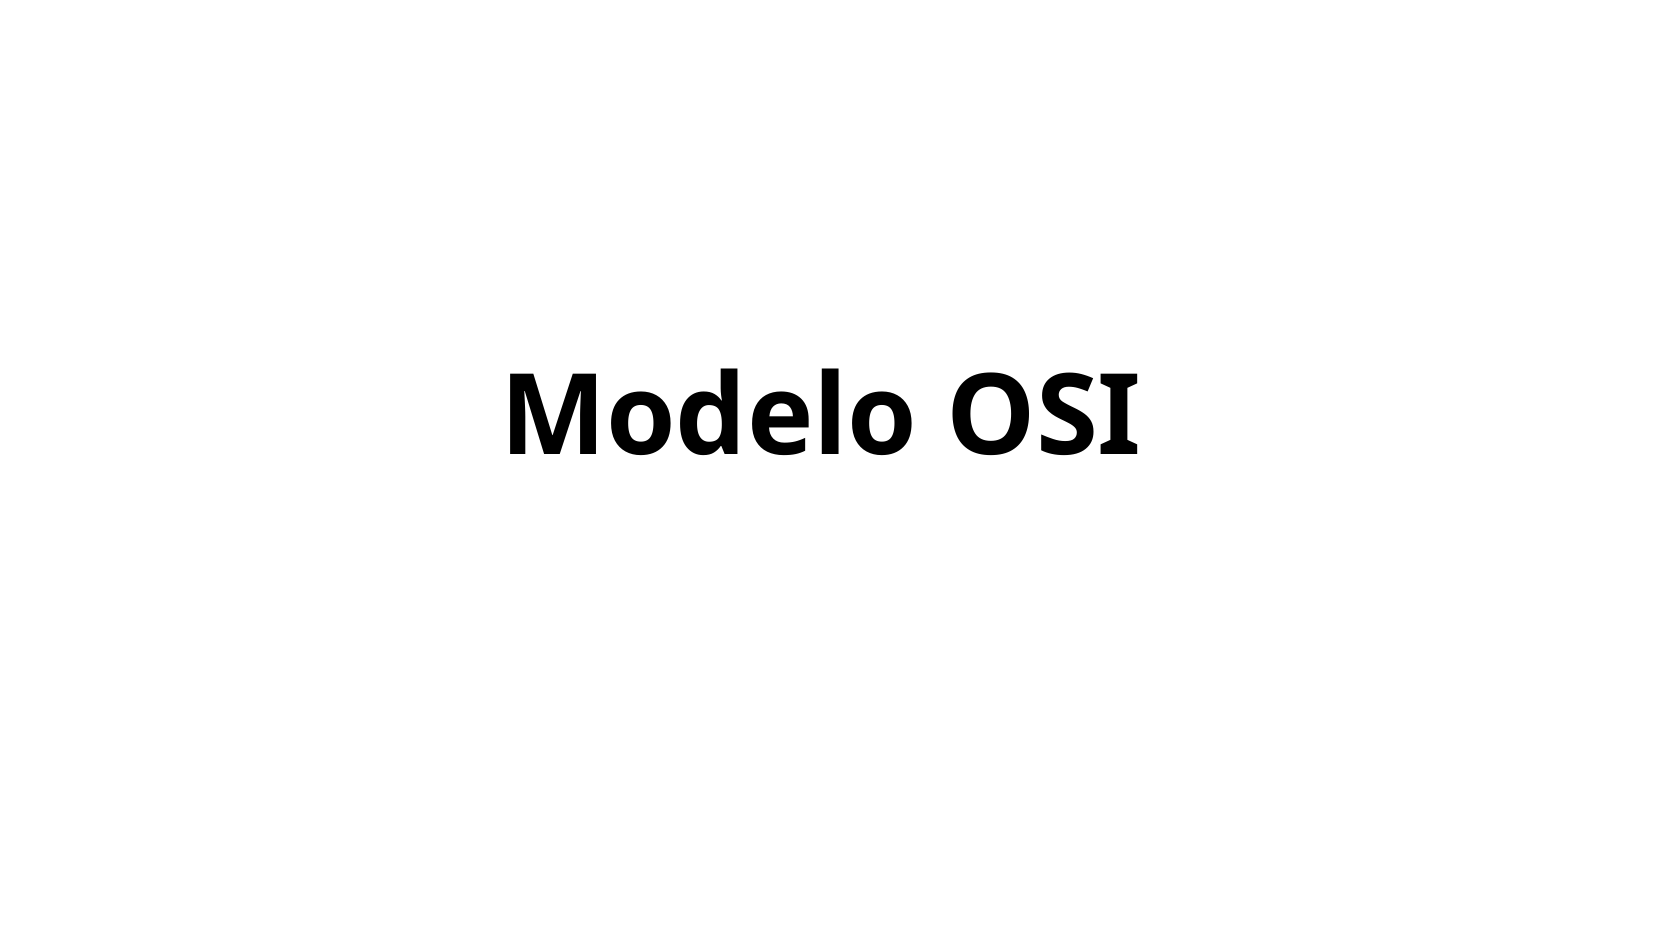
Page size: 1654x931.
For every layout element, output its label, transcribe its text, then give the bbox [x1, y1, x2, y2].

title Modelo OSI [76, 307, 1565, 514]
